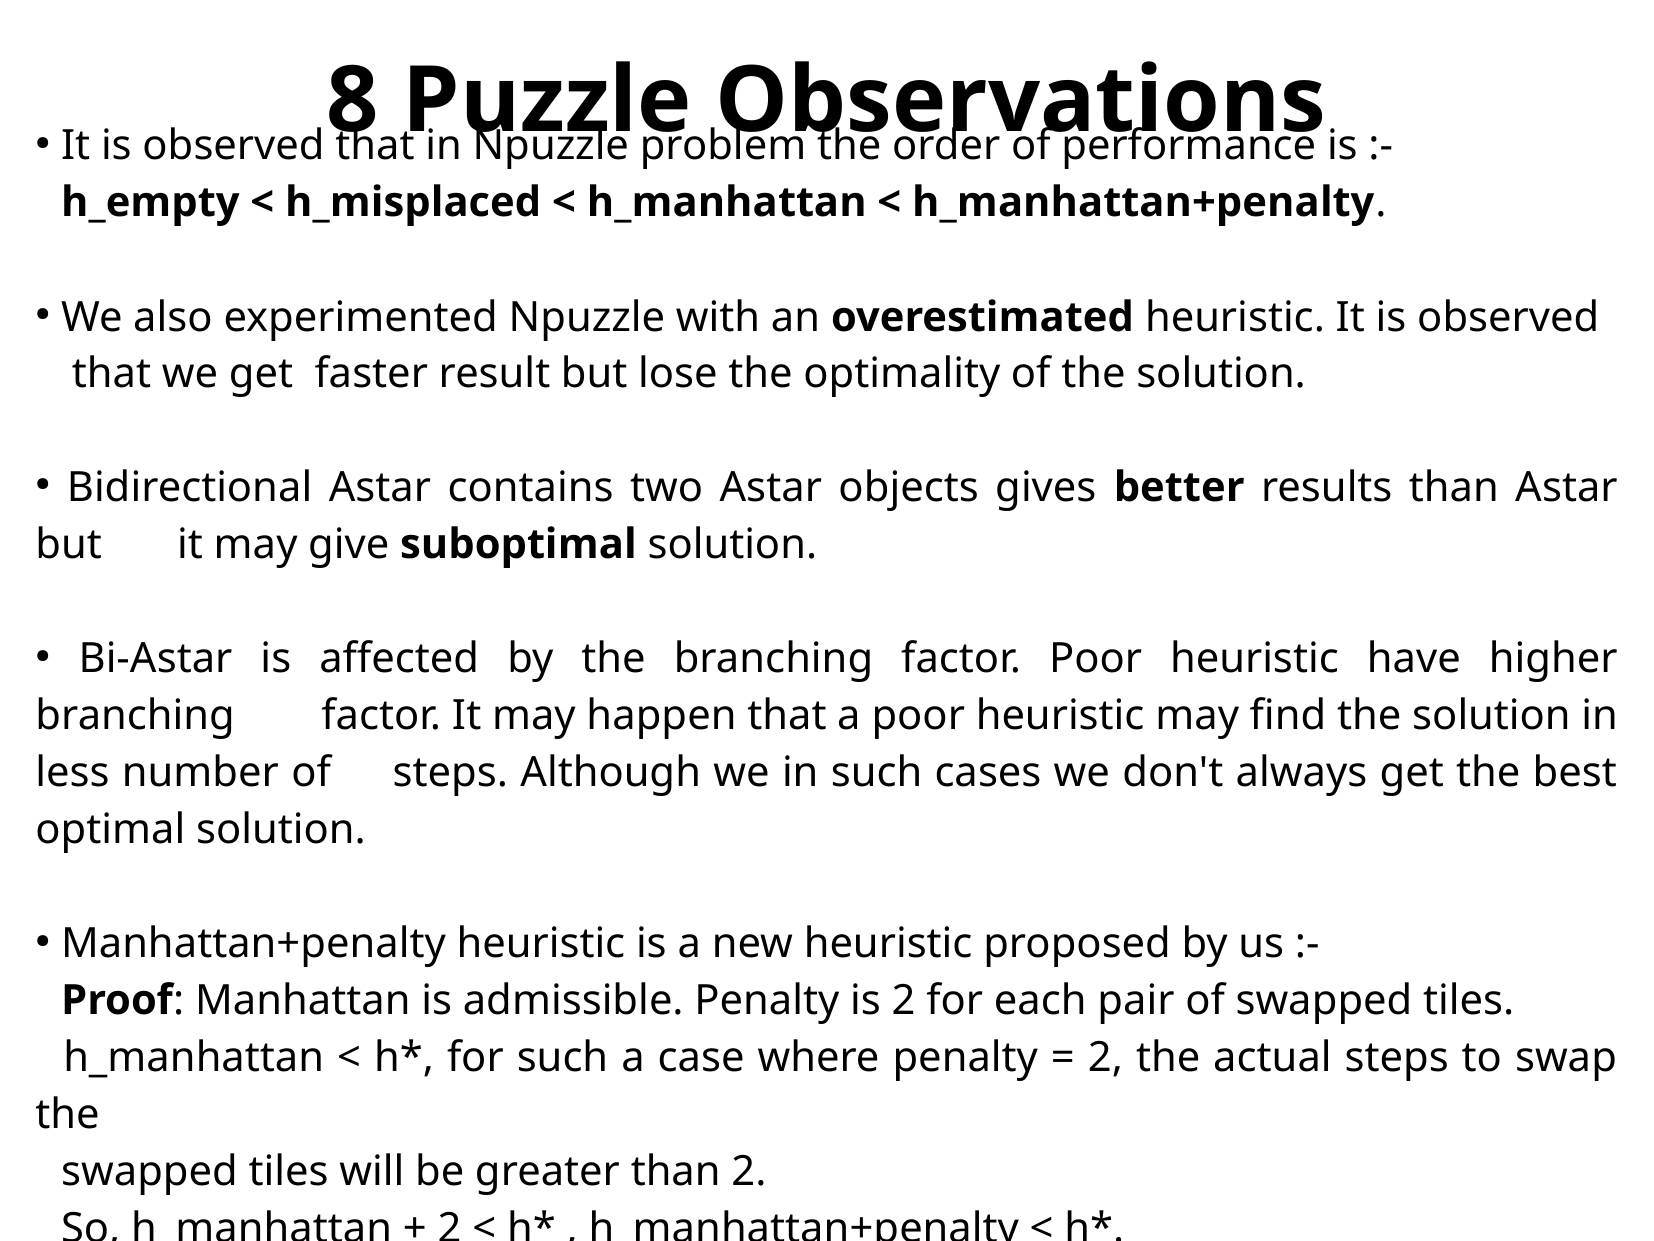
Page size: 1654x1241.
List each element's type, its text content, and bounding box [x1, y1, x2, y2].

text_box It is observed that in Npuzzle problem the order of performance is :- h_empty < h_misplaced < h_manhattan < h_manhattan+penalty. We also experimented Npuzzle with an overestimated heuristic. It is observed that we get faster result but lose the optimality of the solution. Bidirectional Astar contains two Astar objects gives better results than Astar but it may give suboptimal solution. Bi-Astar is affected by the branching factor. Poor heuristic have higher branching factor. It may happen that a poor heuristic may find the solution in less number of steps. Although we in such cases we don't always get the best optimal solution. Manhattan+penalty heuristic is a new heuristic proposed by us :- Proof: Manhattan is admissible. Penalty is 2 for each pair of swapped tiles. h_manhattan < h*, for such a case where penalty = 2, the actual steps to swap the swapped tiles will be greater than 2. So, h_manhattan + 2 < h* , h_manhattan+penalty < h*. [35, 165, 1619, 1205]
title 8 Puzzle Observations [82, 44, 1571, 147]
